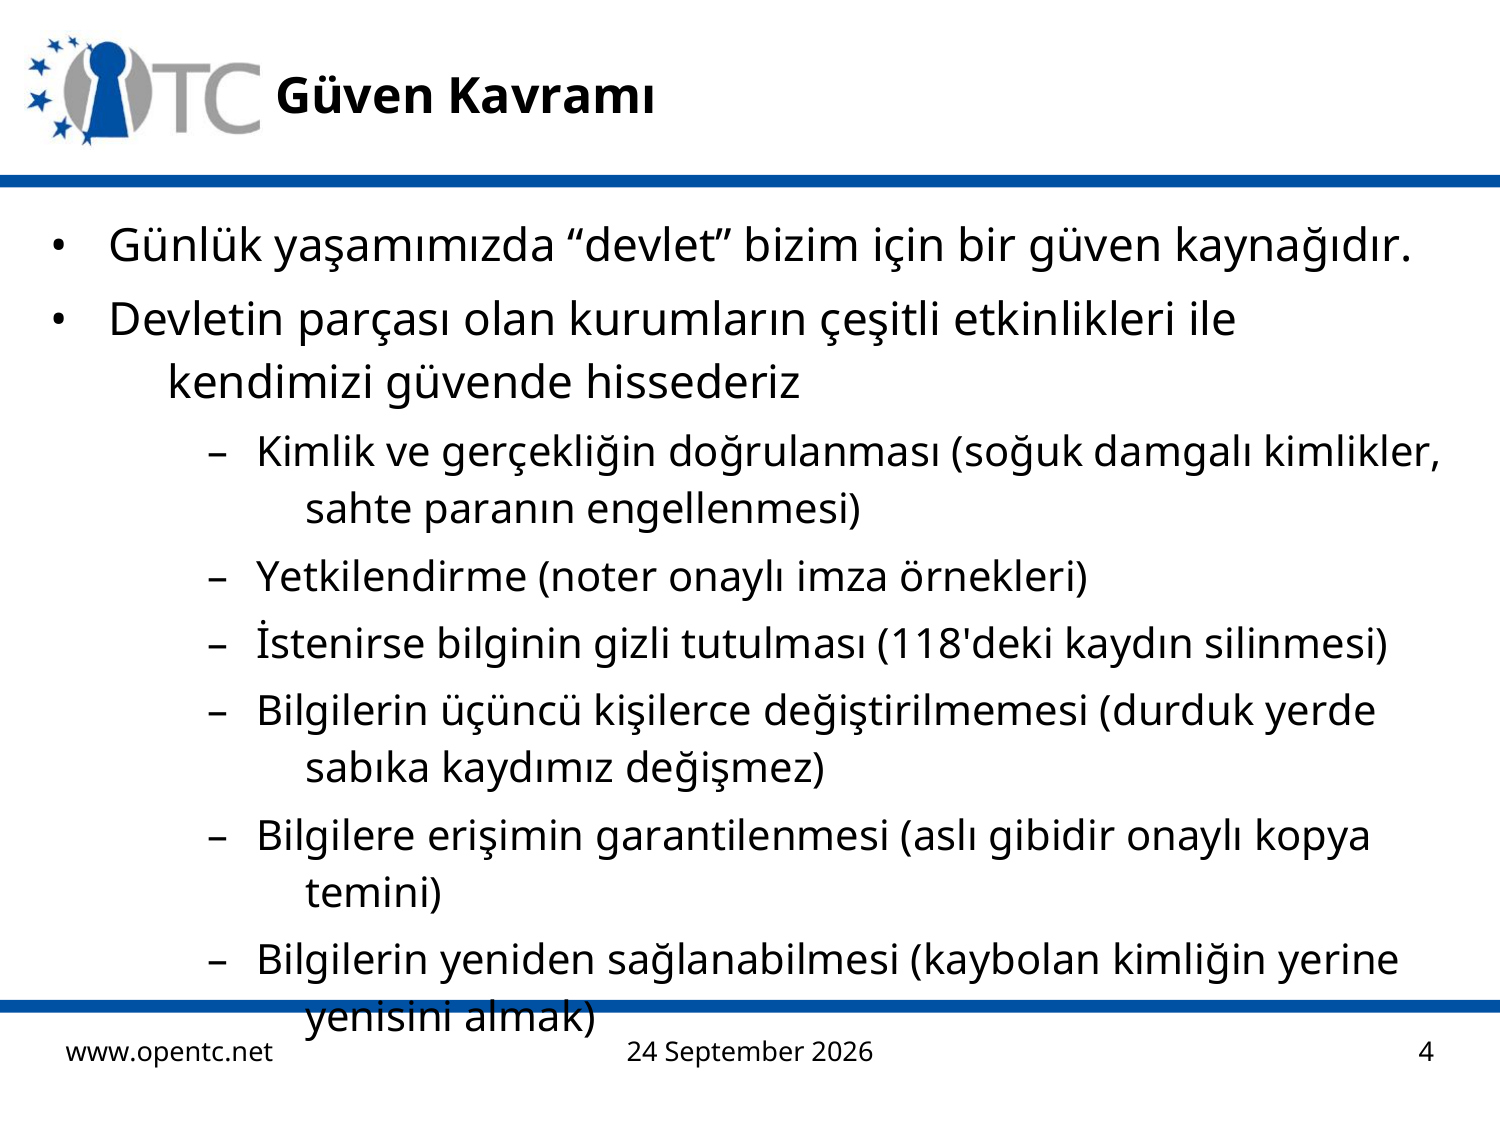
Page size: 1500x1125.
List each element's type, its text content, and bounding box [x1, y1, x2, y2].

list Günlük yaşamımızda “devlet” bizim için bir güven kaynağıdır. Devletin parçası olan kurumların çeşitli etkinlikleri ile kendimizi güvende hissederiz Kimlik ve gerçekliğin doğrulanması (soğuk damgalı kimlikler, sahte paranın engellenmesi) Yetkilendirme (noter onaylı imza örnekleri) İstenirse bilginin gizli tutulması (118'deki kaydın silinmesi) Bilgilerin üçüncü kişilerce değiştirilmemesi (durduk yerde sabıka kaydımız değişmez) Bilgilere erişimin garantilenmesi (aslı gibidir onaylı kopya temini) Bilgilerin yeniden sağlanabilmesi (kaybolan kimliğin yerine yenisini almak) [50, 212, 1450, 926]
picture [24, 30, 263, 150]
title Güven Kavramı [275, 7, 1450, 181]
